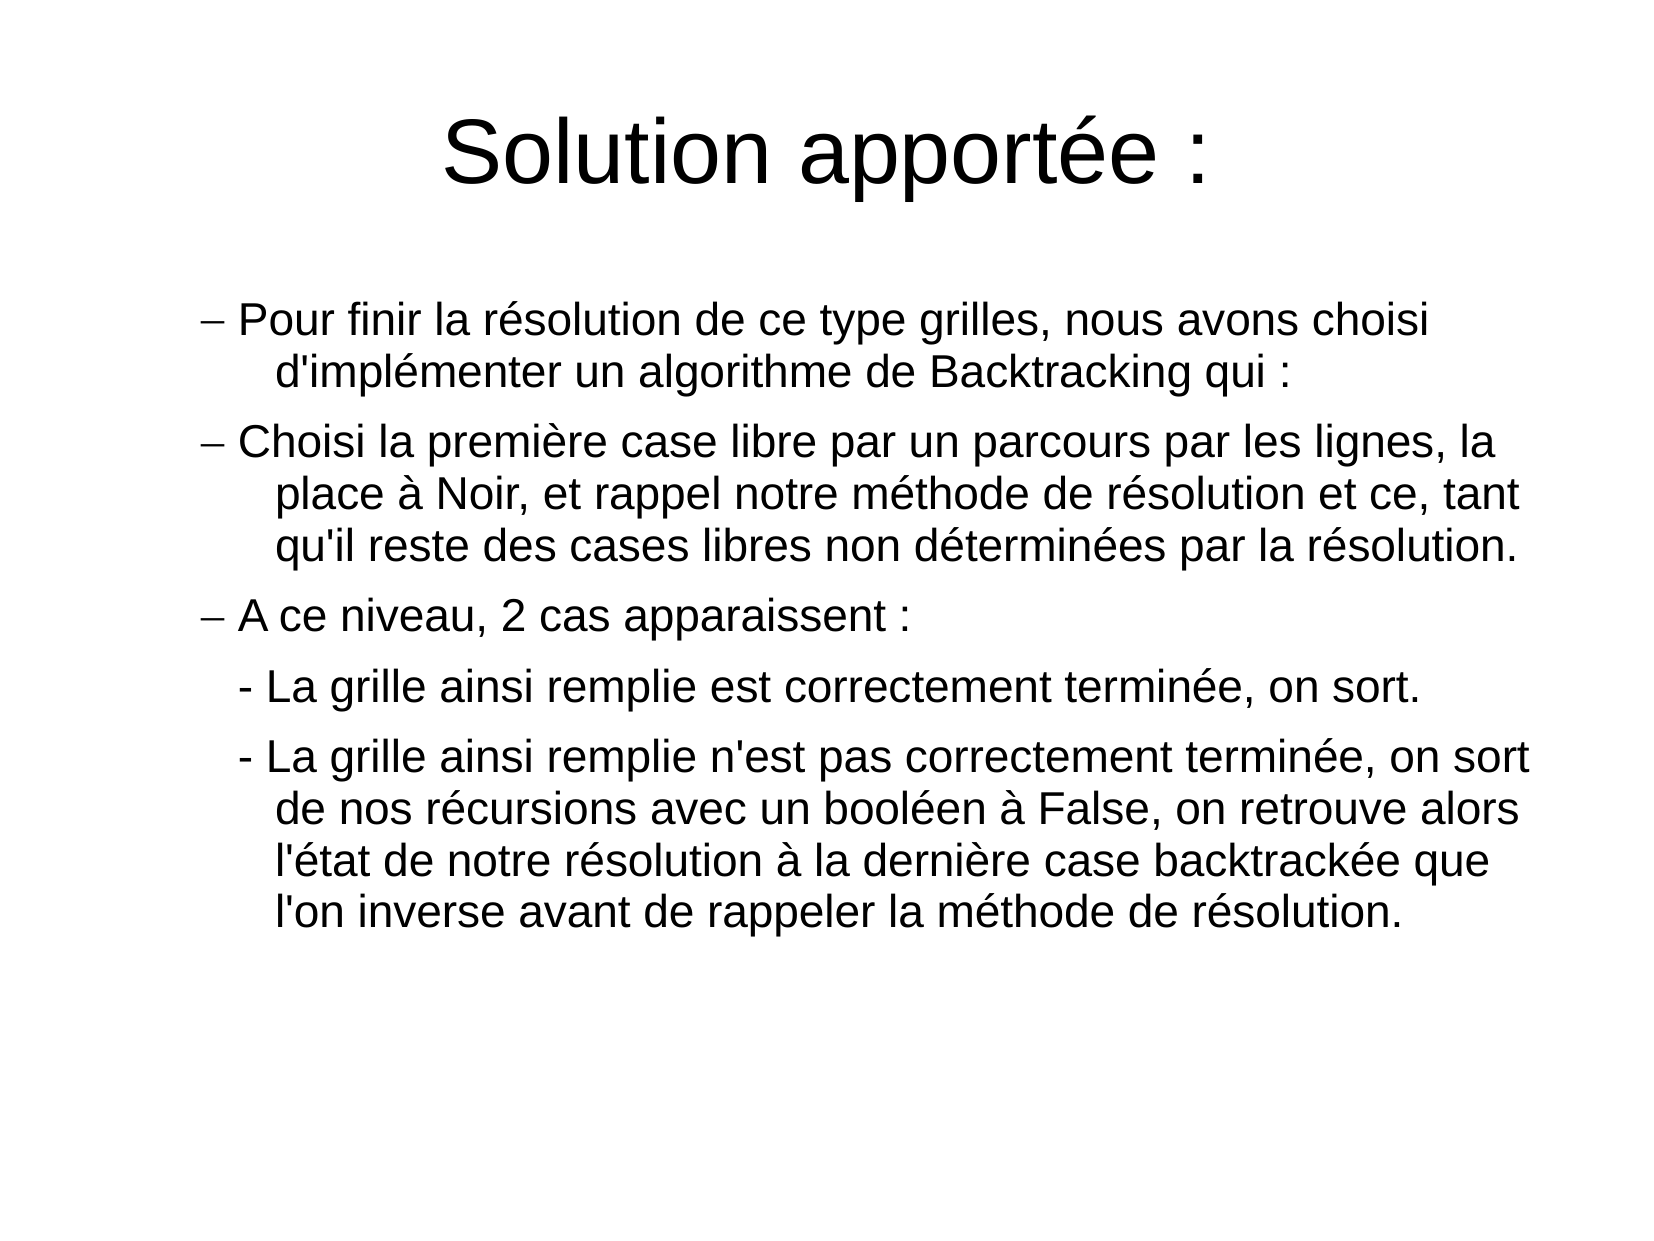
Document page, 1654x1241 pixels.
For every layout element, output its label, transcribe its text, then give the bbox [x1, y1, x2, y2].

title Solution apportée : [82, 97, 1571, 208]
list Pour finir la résolution de ce type grilles, nous avons choisi d'implémenter un algorithme de Backtracking qui : Choisi la première case libre par un parcours par les lignes, la place à Noir, et rappel notre méthode de résolution et ce, tant qu'il reste des cases libres non déterminées par la résolution. A ce niveau, 2 cas apparaissent : - La grille ainsi remplie est correctement terminée, on sort. - La grille ainsi remplie n'est pas correctement terminée, on sort de nos récursions avec un booléen à False, on retrouve alors l'état de notre résolution à la dernière case backtrackée que l'on inverse avant de rappeler la méthode de résolution. [82, 290, 1571, 1010]
